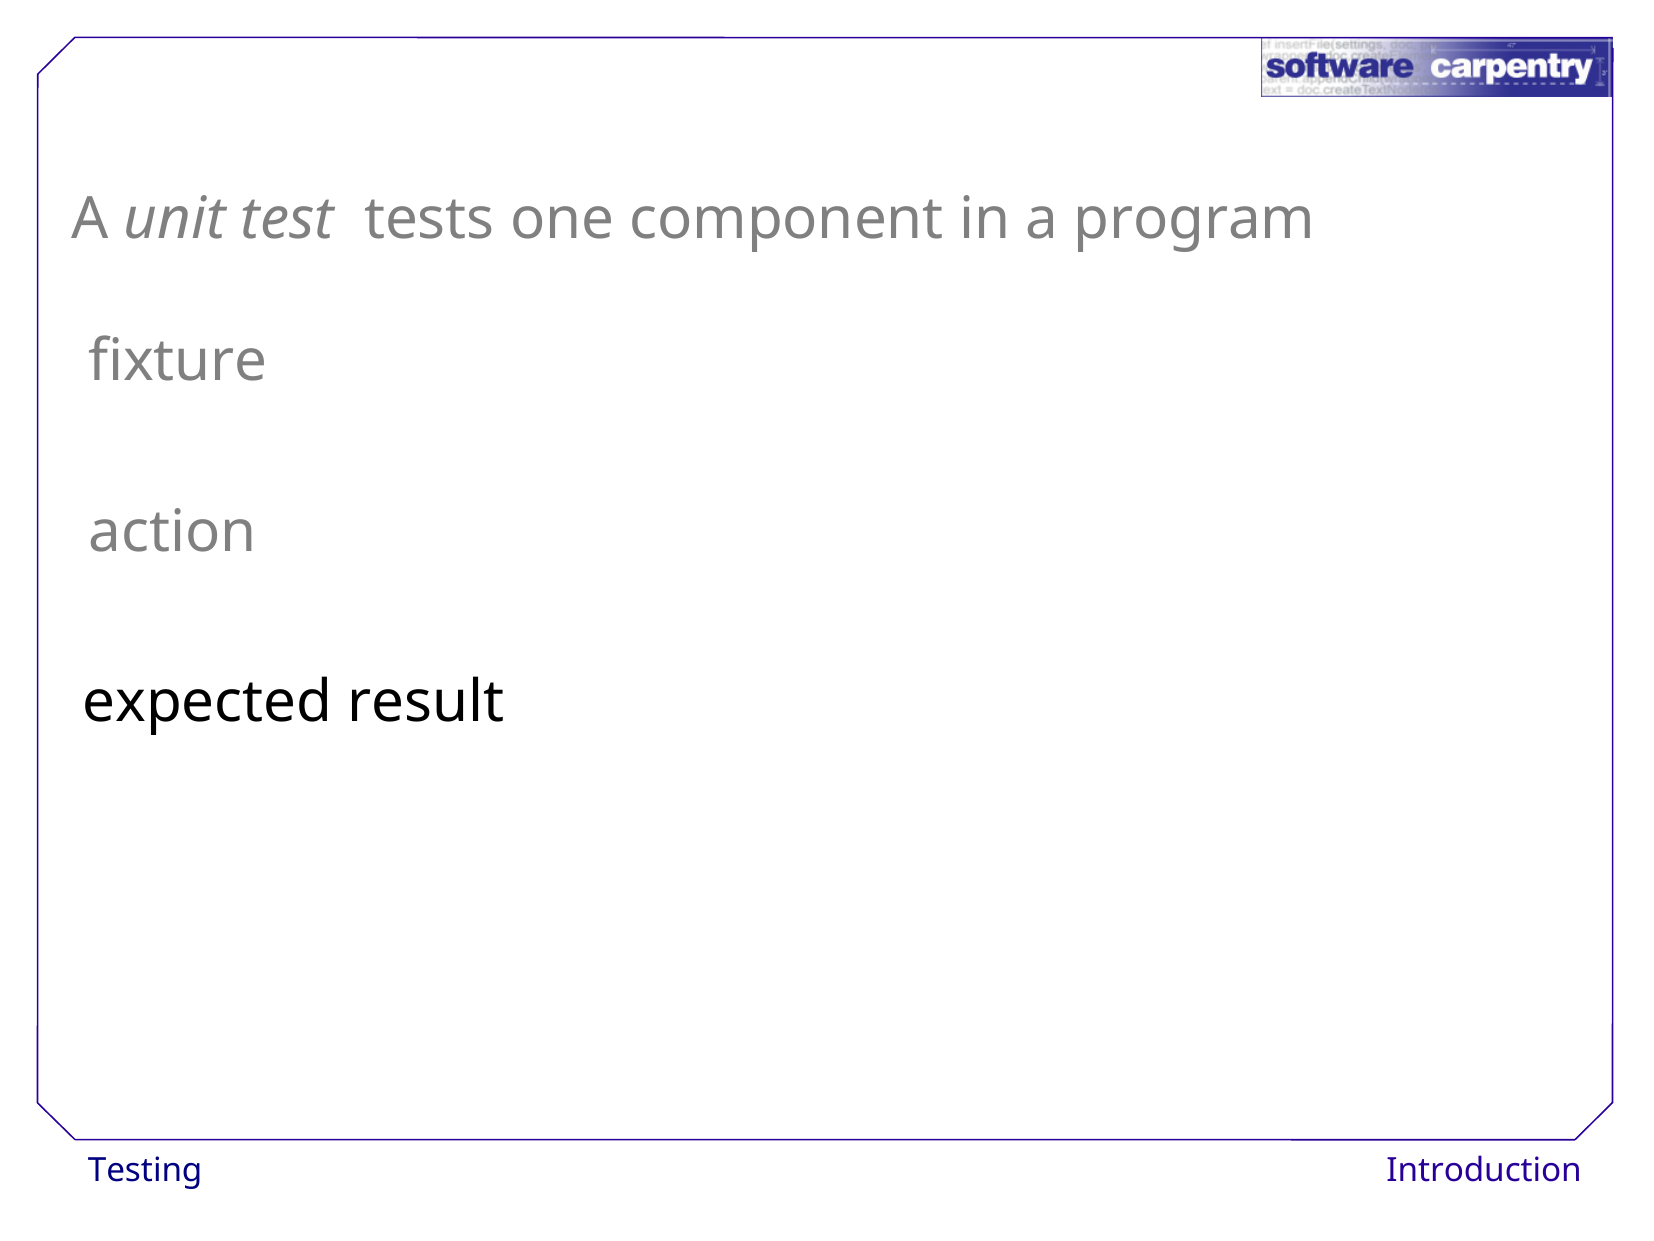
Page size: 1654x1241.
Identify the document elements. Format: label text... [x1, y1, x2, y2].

text_box expected result [67, 620, 670, 741]
text_box fixture [73, 279, 433, 401]
picture [1261, 39, 1613, 97]
text_box A unit test tests one component in a program [56, 138, 1481, 259]
text_box action [73, 450, 422, 571]
